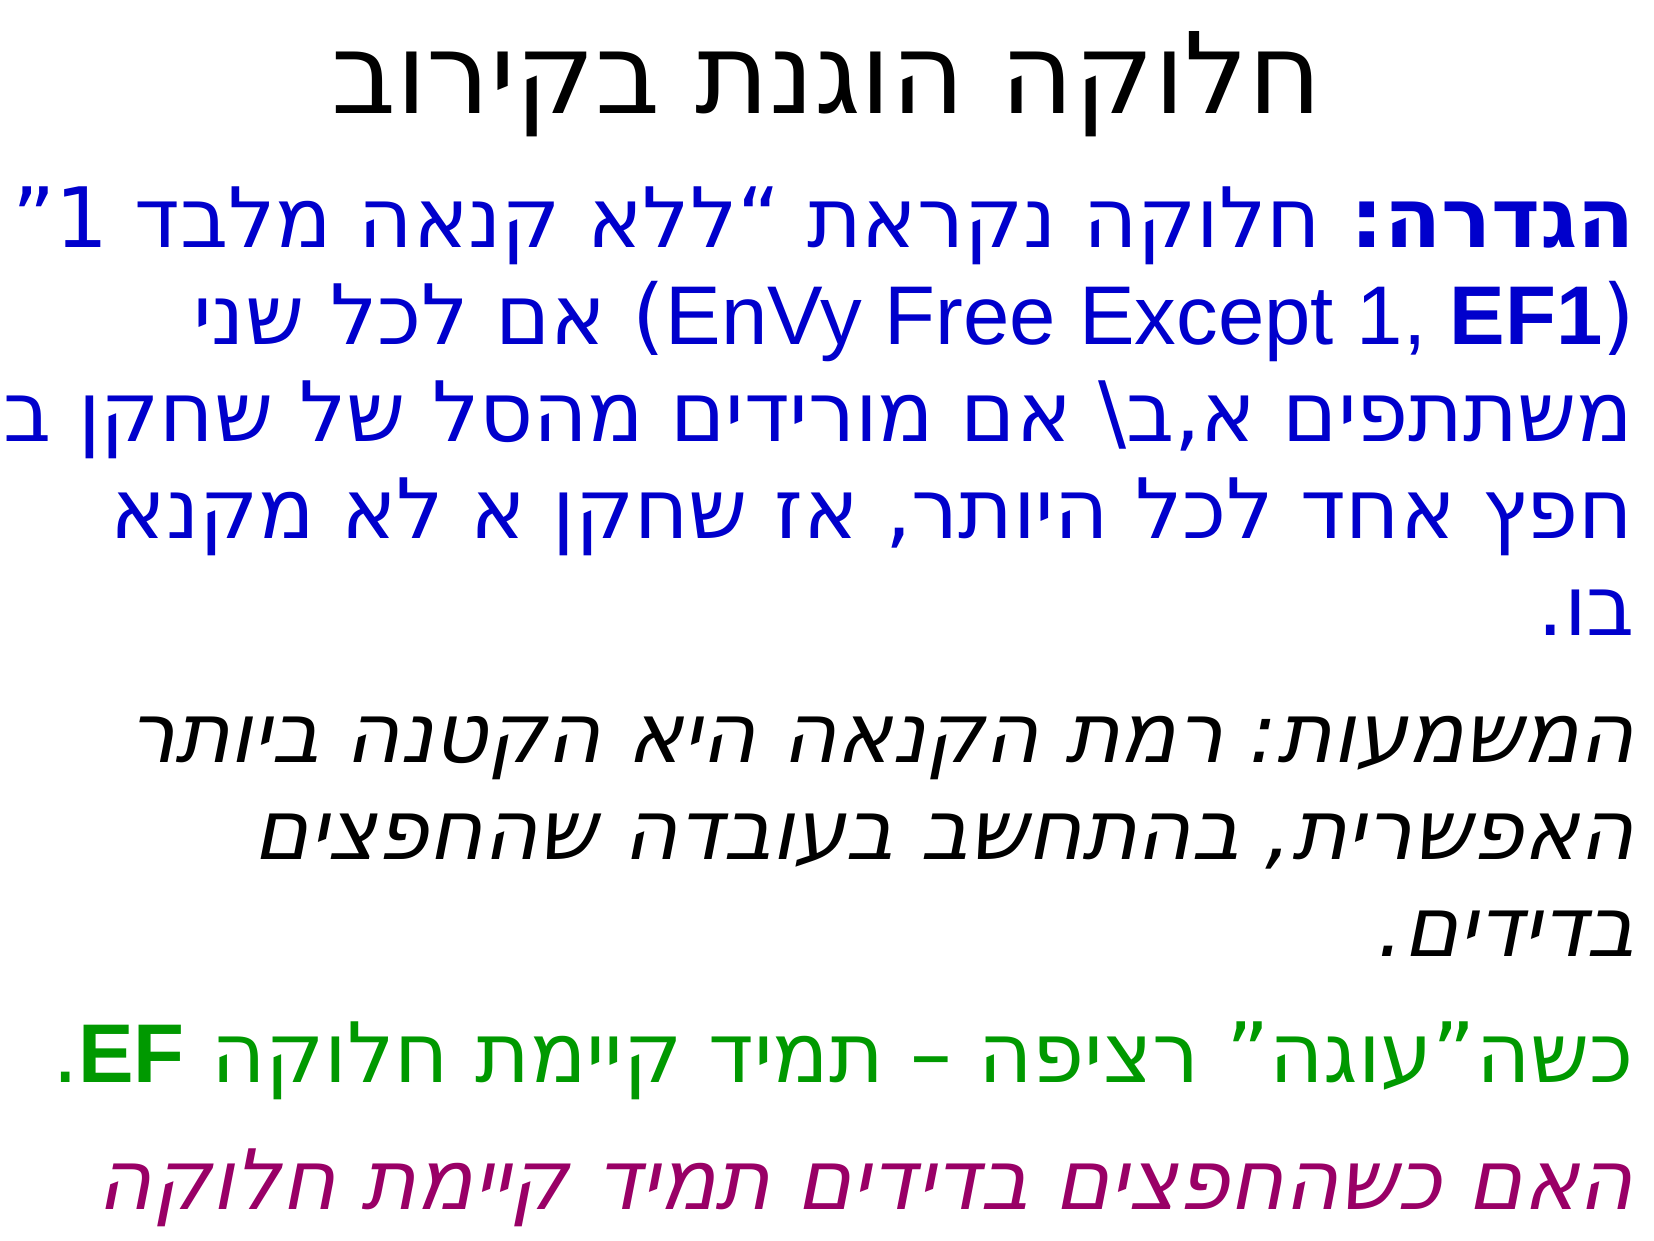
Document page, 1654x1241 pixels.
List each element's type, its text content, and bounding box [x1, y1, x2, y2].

title חלוקה הוגנת בקירוב [0, 0, 1654, 151]
list הגדרה: חלוקה נקראת “ללא קנאה מלבד 1” (EnVy Free Except 1, EF1) אם לכל שני משתתפים א,ב\ אם מורידים מהסל של שחקן ב חפץ אחד לכל היותר, אז שחקן א לא מקנא בו. המשמעות: רמת הקנאה היא הקטנה ביותר האפשרית, בהתחשב בעובדה שהחפצים בדידים. כשה”עוגה” רציפה – תמיד קיימת חלוקה EF. האם כשהחפצים בדידים תמיד קיימת חלוקה EF1? [0, 170, 1636, 1241]
